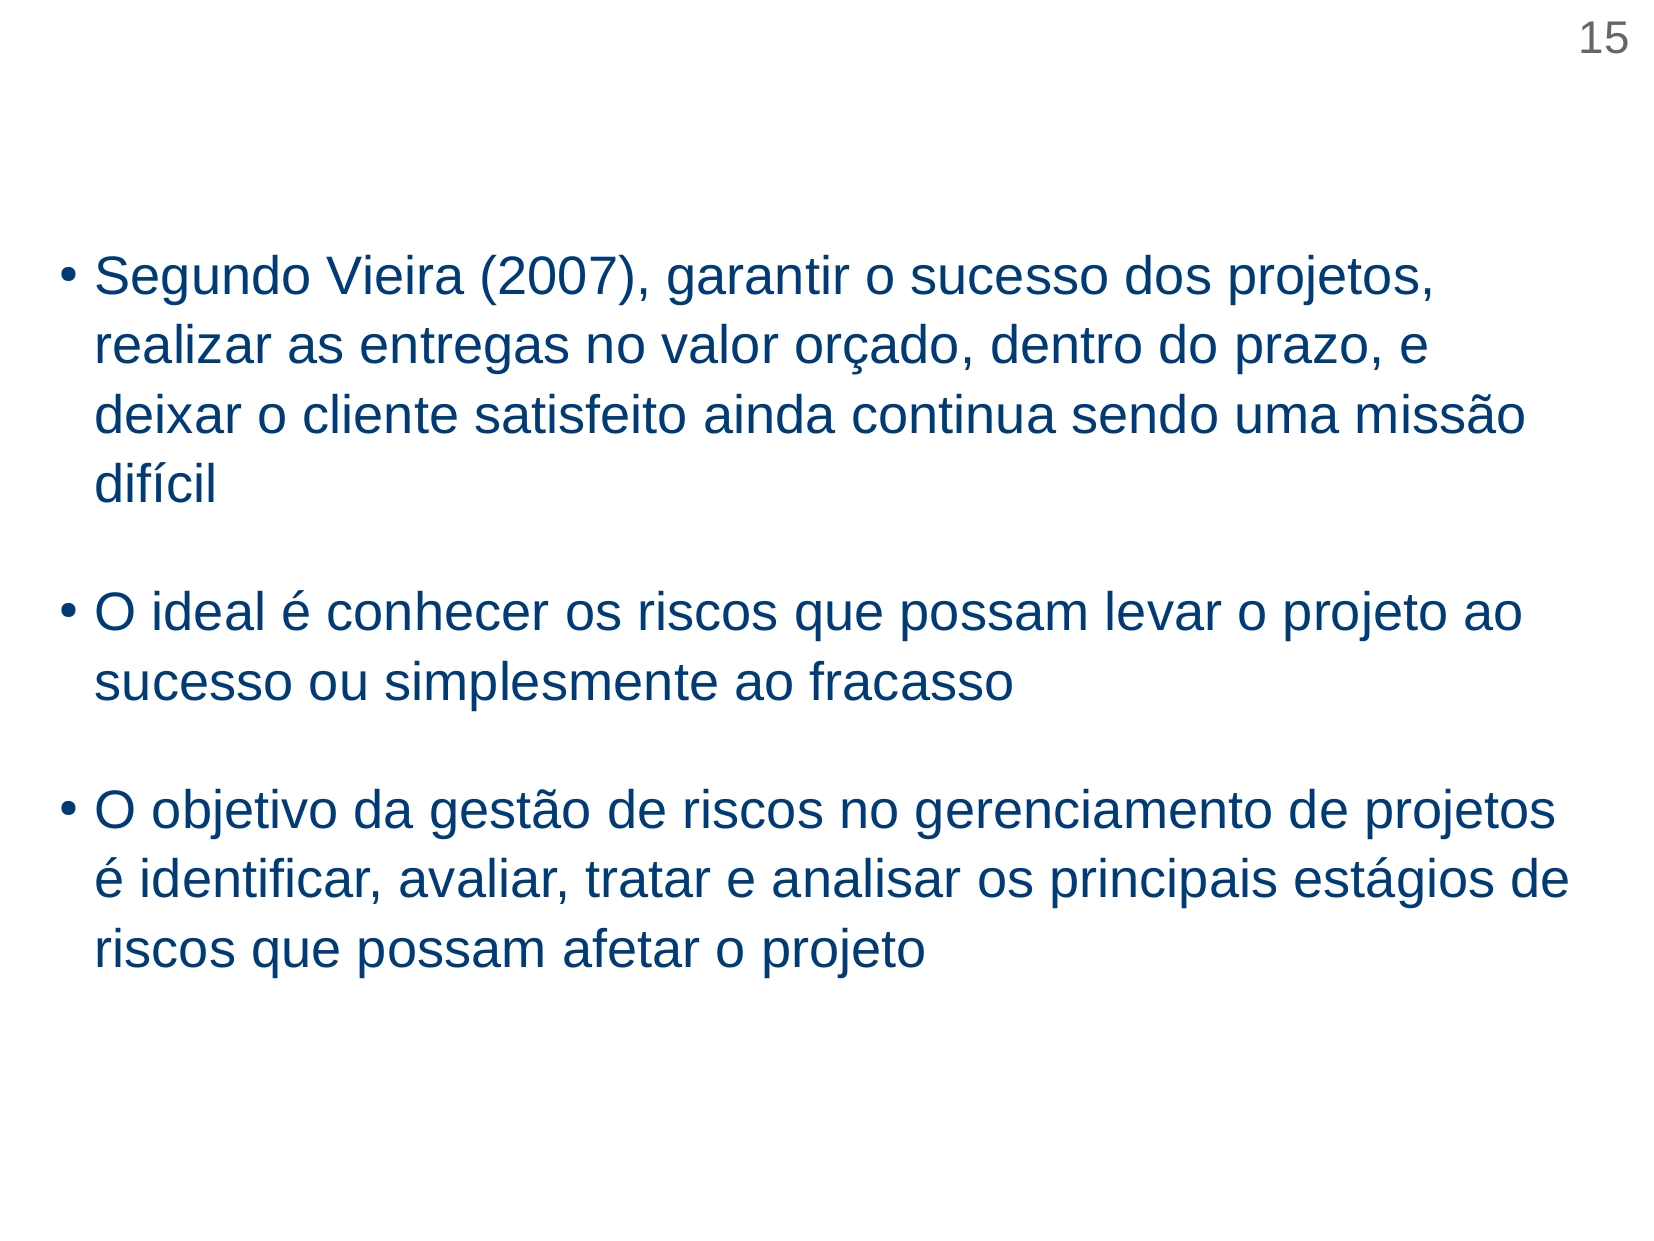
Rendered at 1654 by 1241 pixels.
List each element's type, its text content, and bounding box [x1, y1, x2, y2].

list Segundo Vieira (2007), garantir o sucesso dos projetos, realizar as entregas no valor orçado, dentro do prazo, e deixar o cliente satisfeito ainda continua sendo uma missão difícil O ideal é conhecer os riscos que possam levar o projeto ao sucesso ou simplesmente ao fracasso O objetivo da gestão de riscos no gerenciamento de projetos é identificar, avaliar, tratar e analisar os principais estágios de riscos que possam afetar o projeto [59, 236, 1595, 1211]
